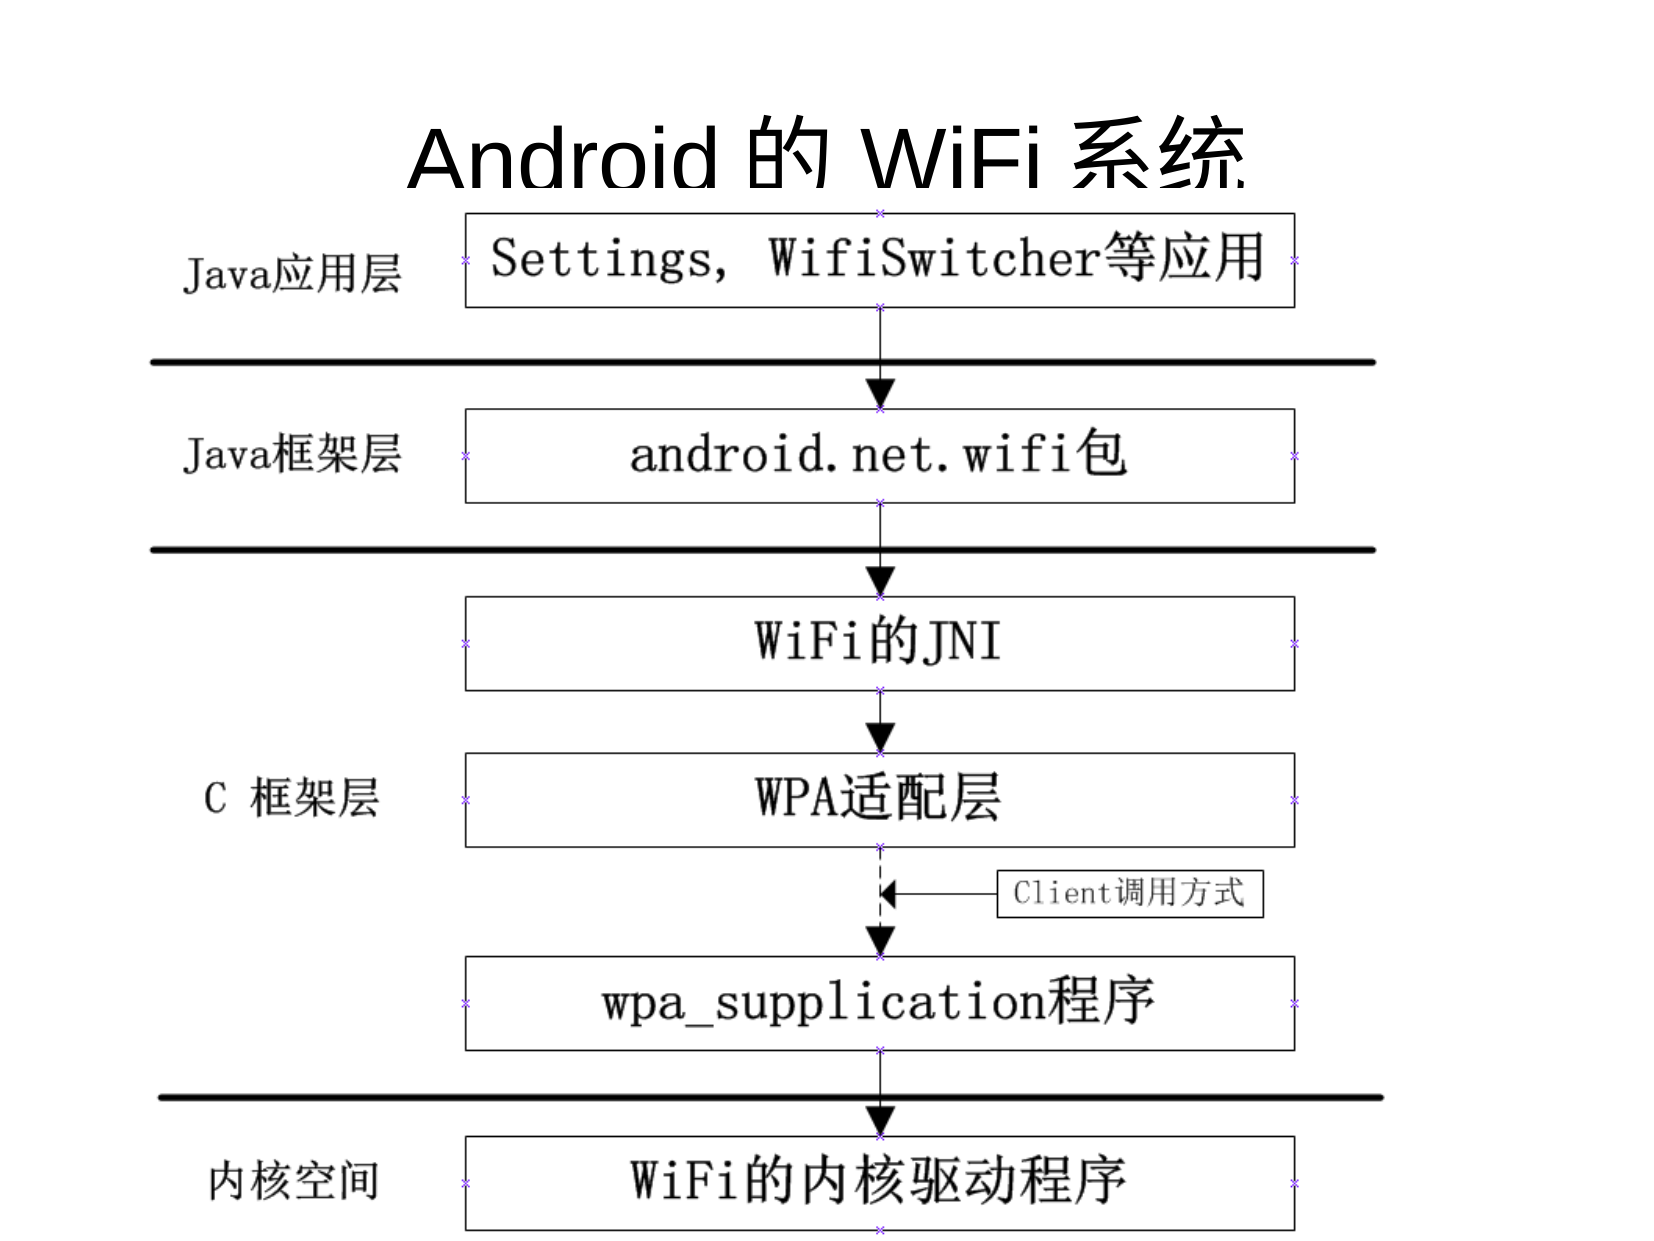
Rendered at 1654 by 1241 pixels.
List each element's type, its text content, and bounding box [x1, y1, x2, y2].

title Android的WiFi系统 [82, 49, 1571, 257]
picture [129, 188, 1413, 1241]
